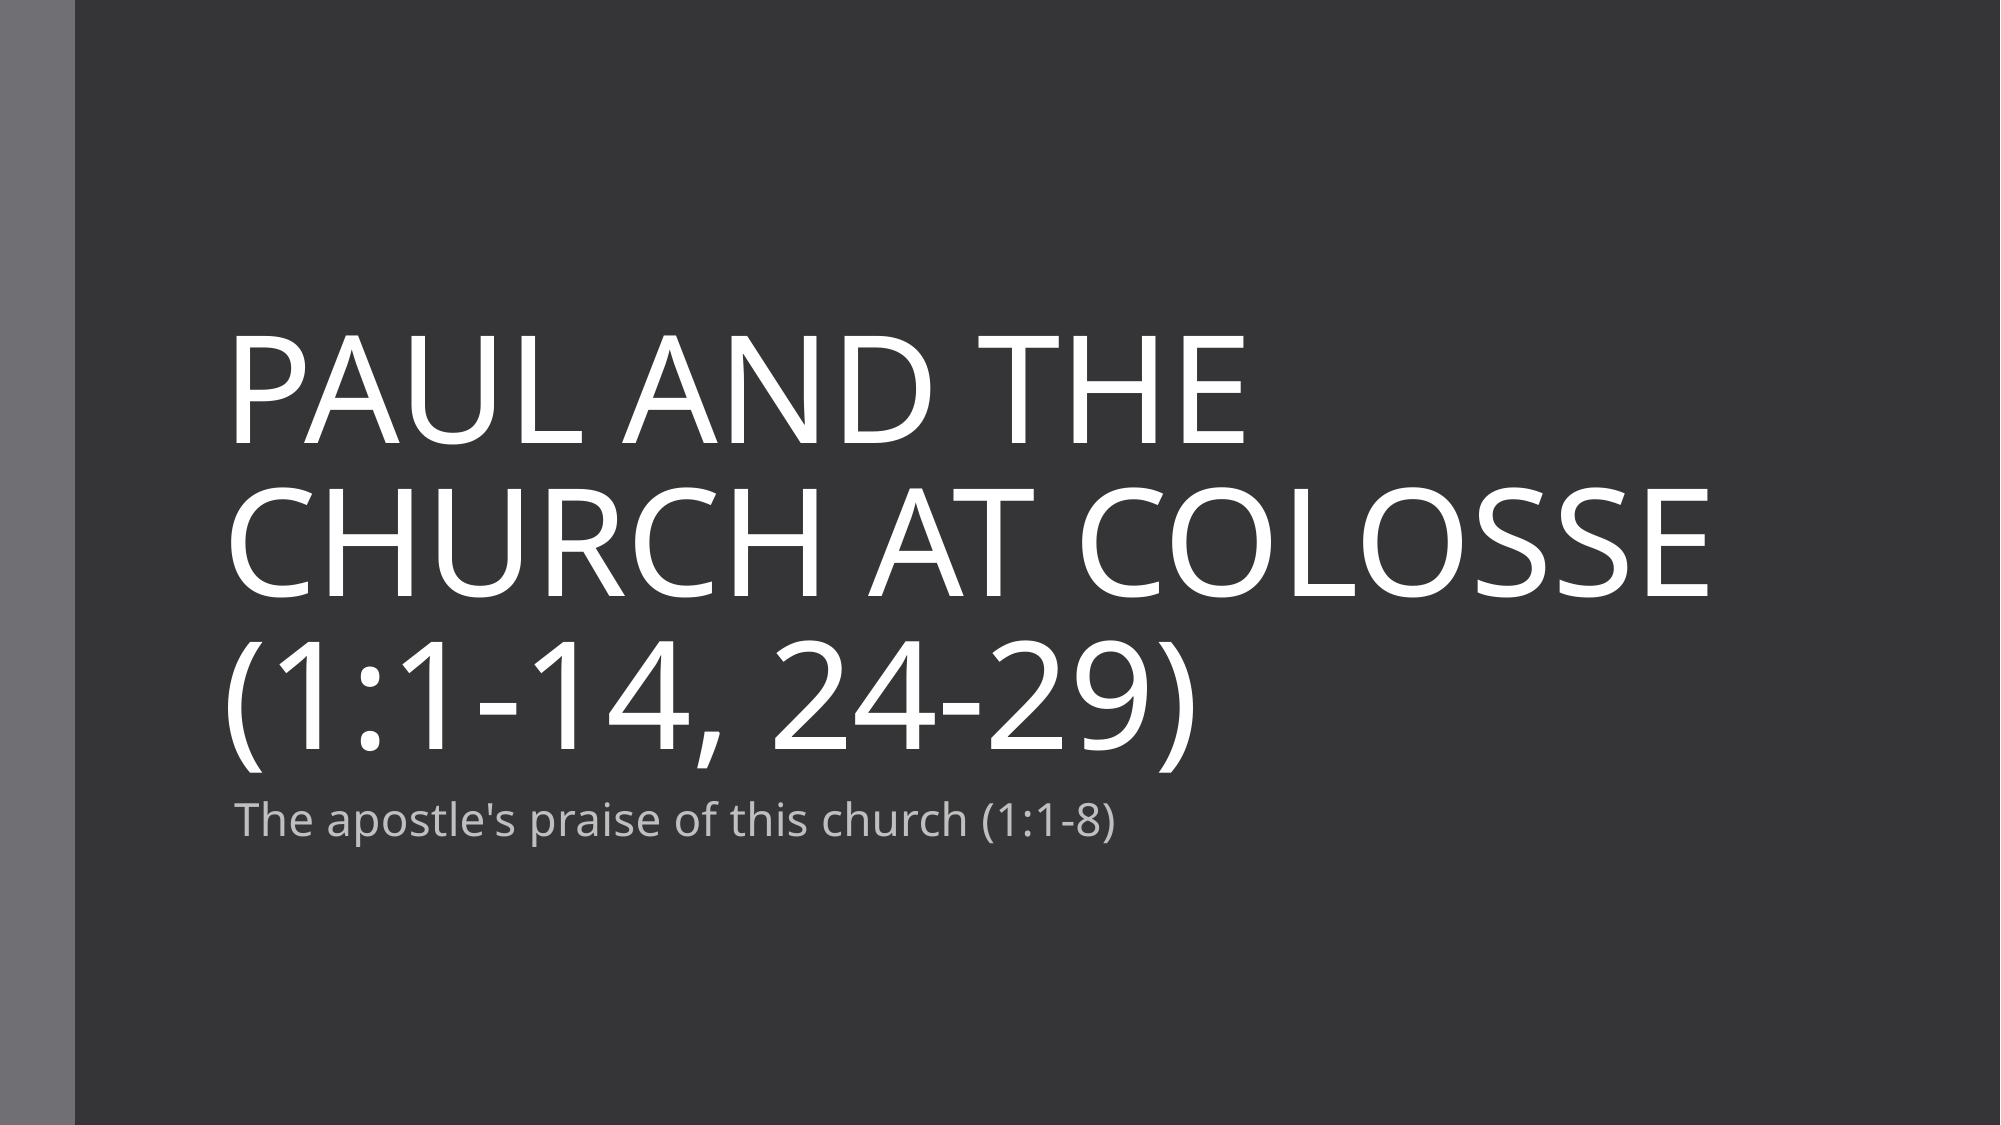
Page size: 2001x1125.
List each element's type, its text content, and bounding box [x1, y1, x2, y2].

subtitle The apostle's praise of this church (1:1-8) [206, 787, 1752, 1066]
title PAUL AND THE CHURCH AT COLOSSE (1:1-14, 24-29) [206, 124, 1752, 787]
